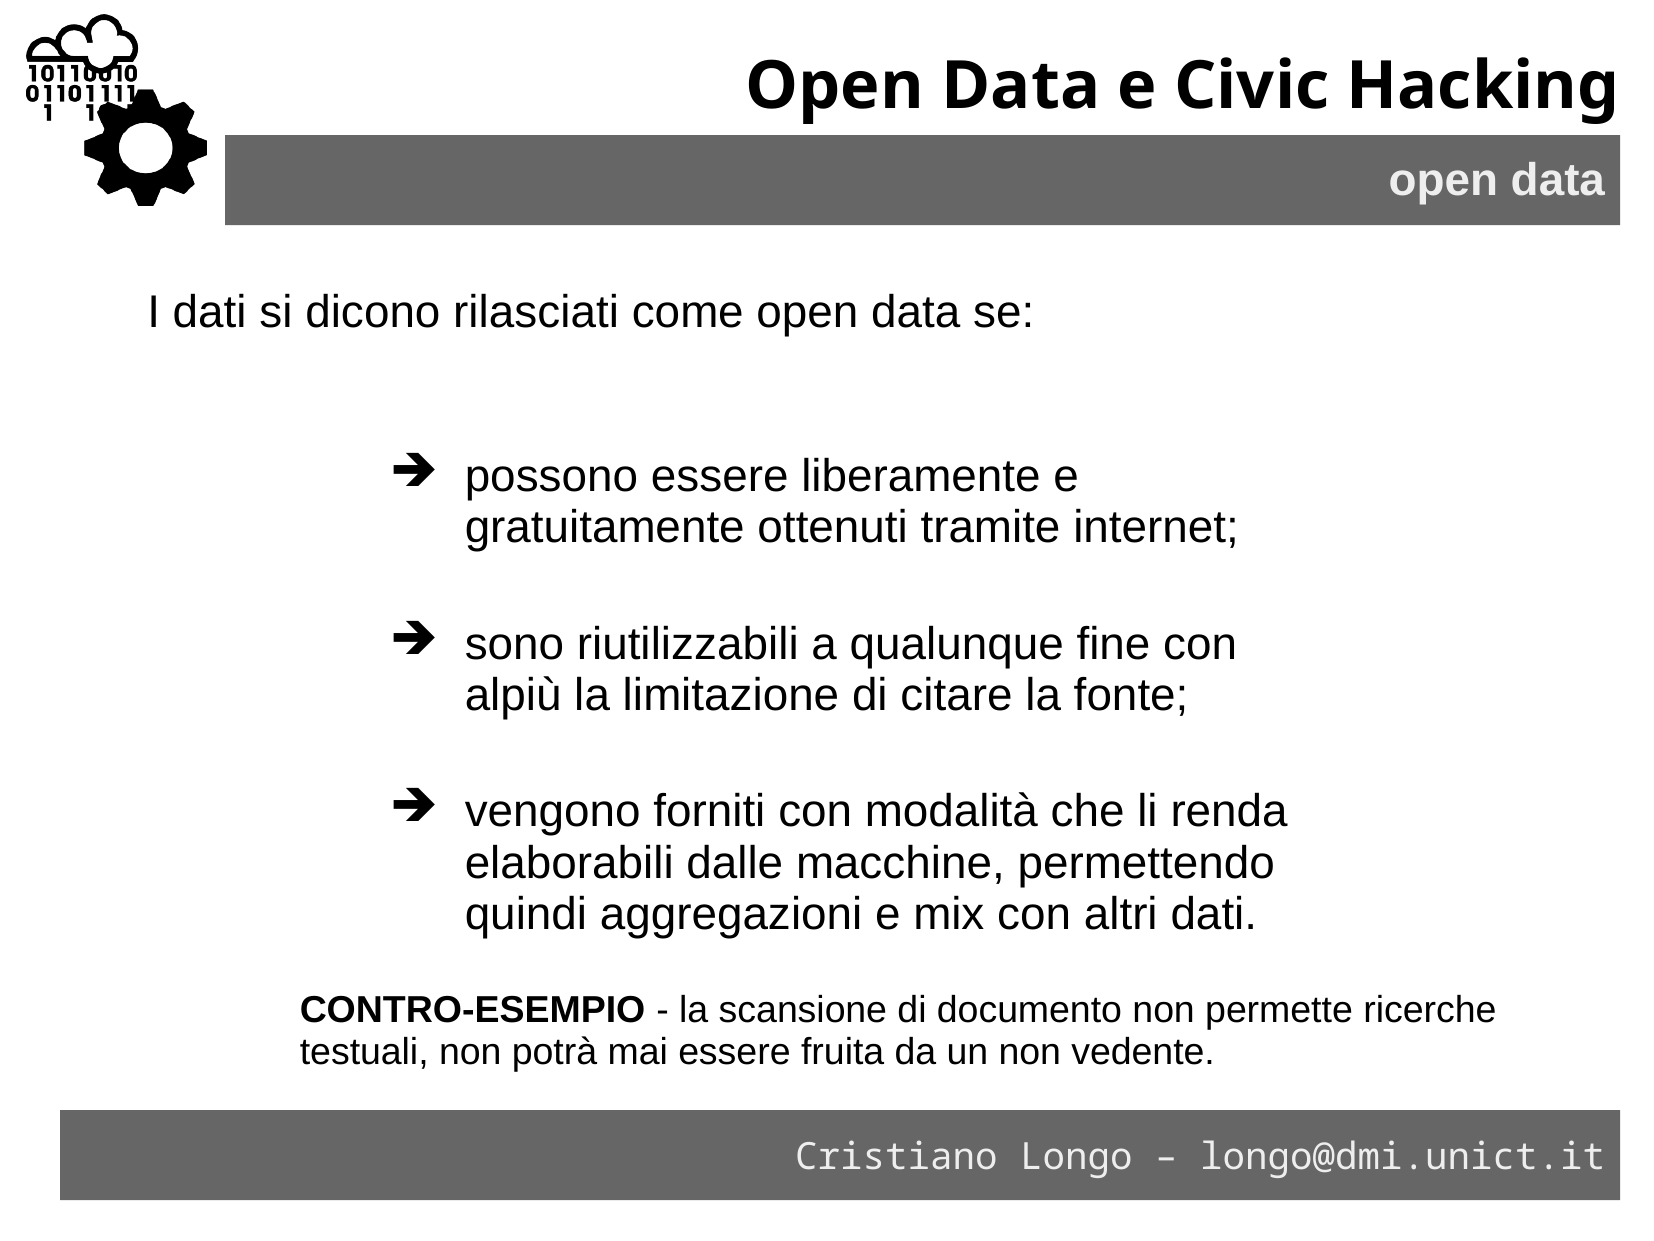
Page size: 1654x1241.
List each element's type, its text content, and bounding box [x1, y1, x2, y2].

text_box I dati si dicono rilasciati come open data se: [132, 278, 1051, 346]
text_box Cristiano Longo – longo@dmi.unict.it [60, 1110, 1621, 1201]
picture [26, 14, 207, 206]
text_box possono essere liberamente e gratuitamente ottenuti tramite internet; sono riutilizzabili a qualunque fine con alpiù la limitazione di citare la fonte; vengono forniti con modalità che li renda elaborabili dalle macchine, permettendo quindi aggregazioni e mix con altri dati. [375, 442, 1306, 961]
text_box Open Data e Civic Hacking [285, 30, 1636, 129]
text_box open data [225, 135, 1621, 226]
text_box CONTRO-ESEMPIO - la scansione di documento non permette ricerche testuali, non potrà mai essere fruita da un non vedente. [285, 981, 1636, 1081]
